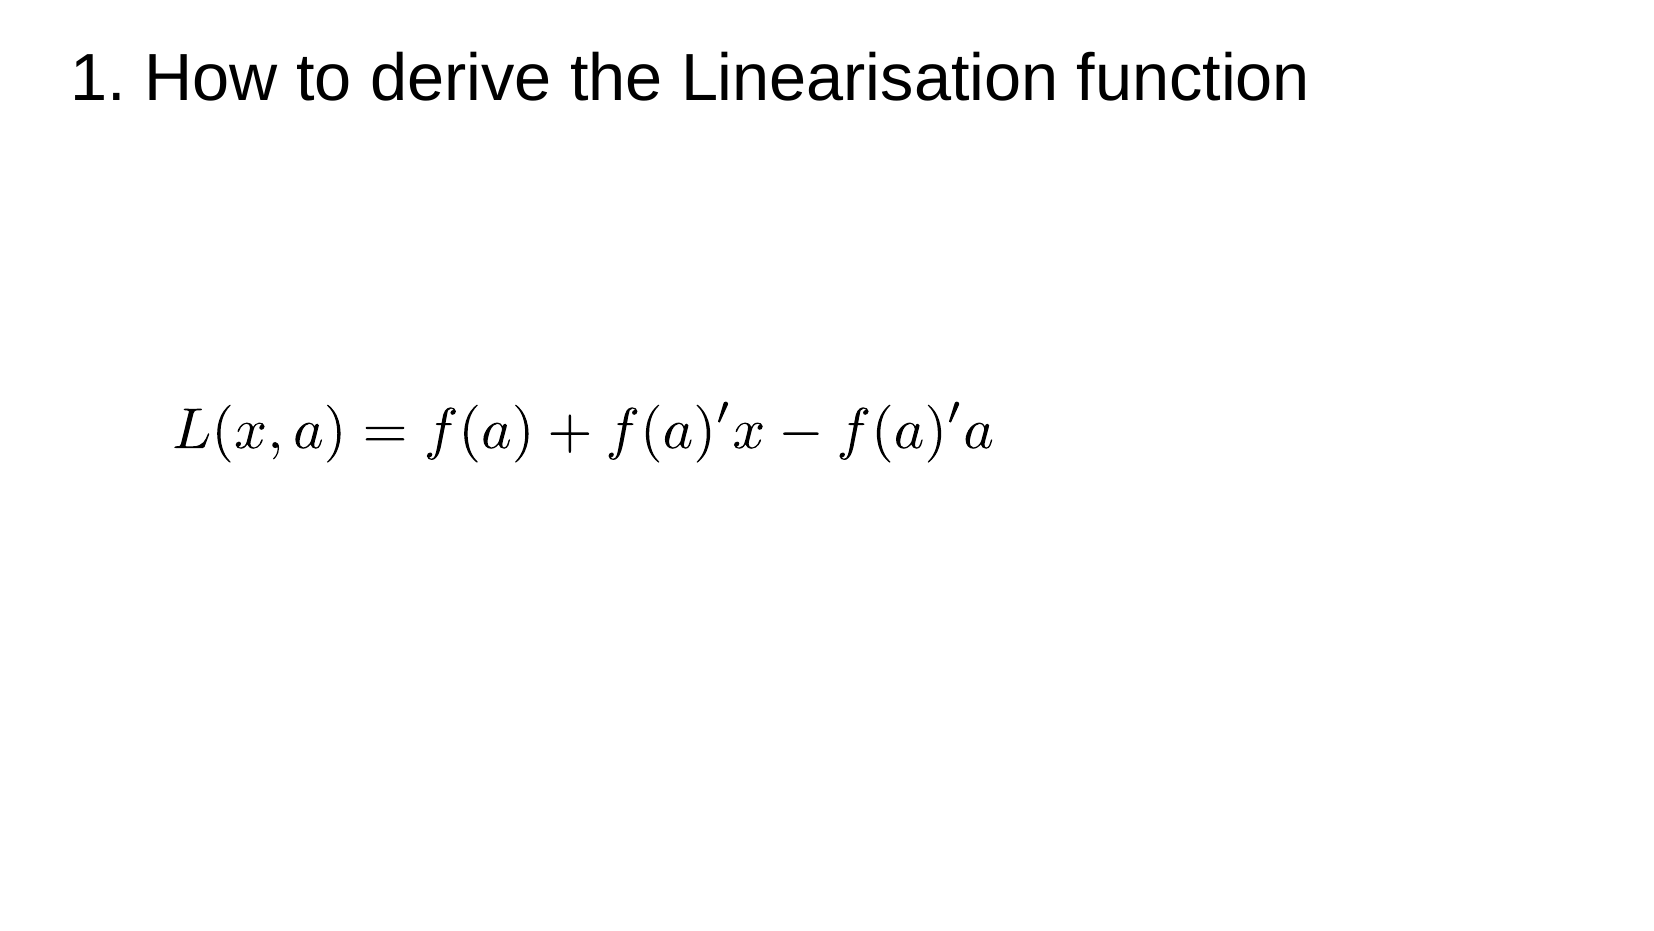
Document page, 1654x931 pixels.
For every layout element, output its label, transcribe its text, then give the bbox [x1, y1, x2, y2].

text_box [174, 401, 993, 463]
title 1. How to derive the Linearisation function [0, 0, 1654, 156]
